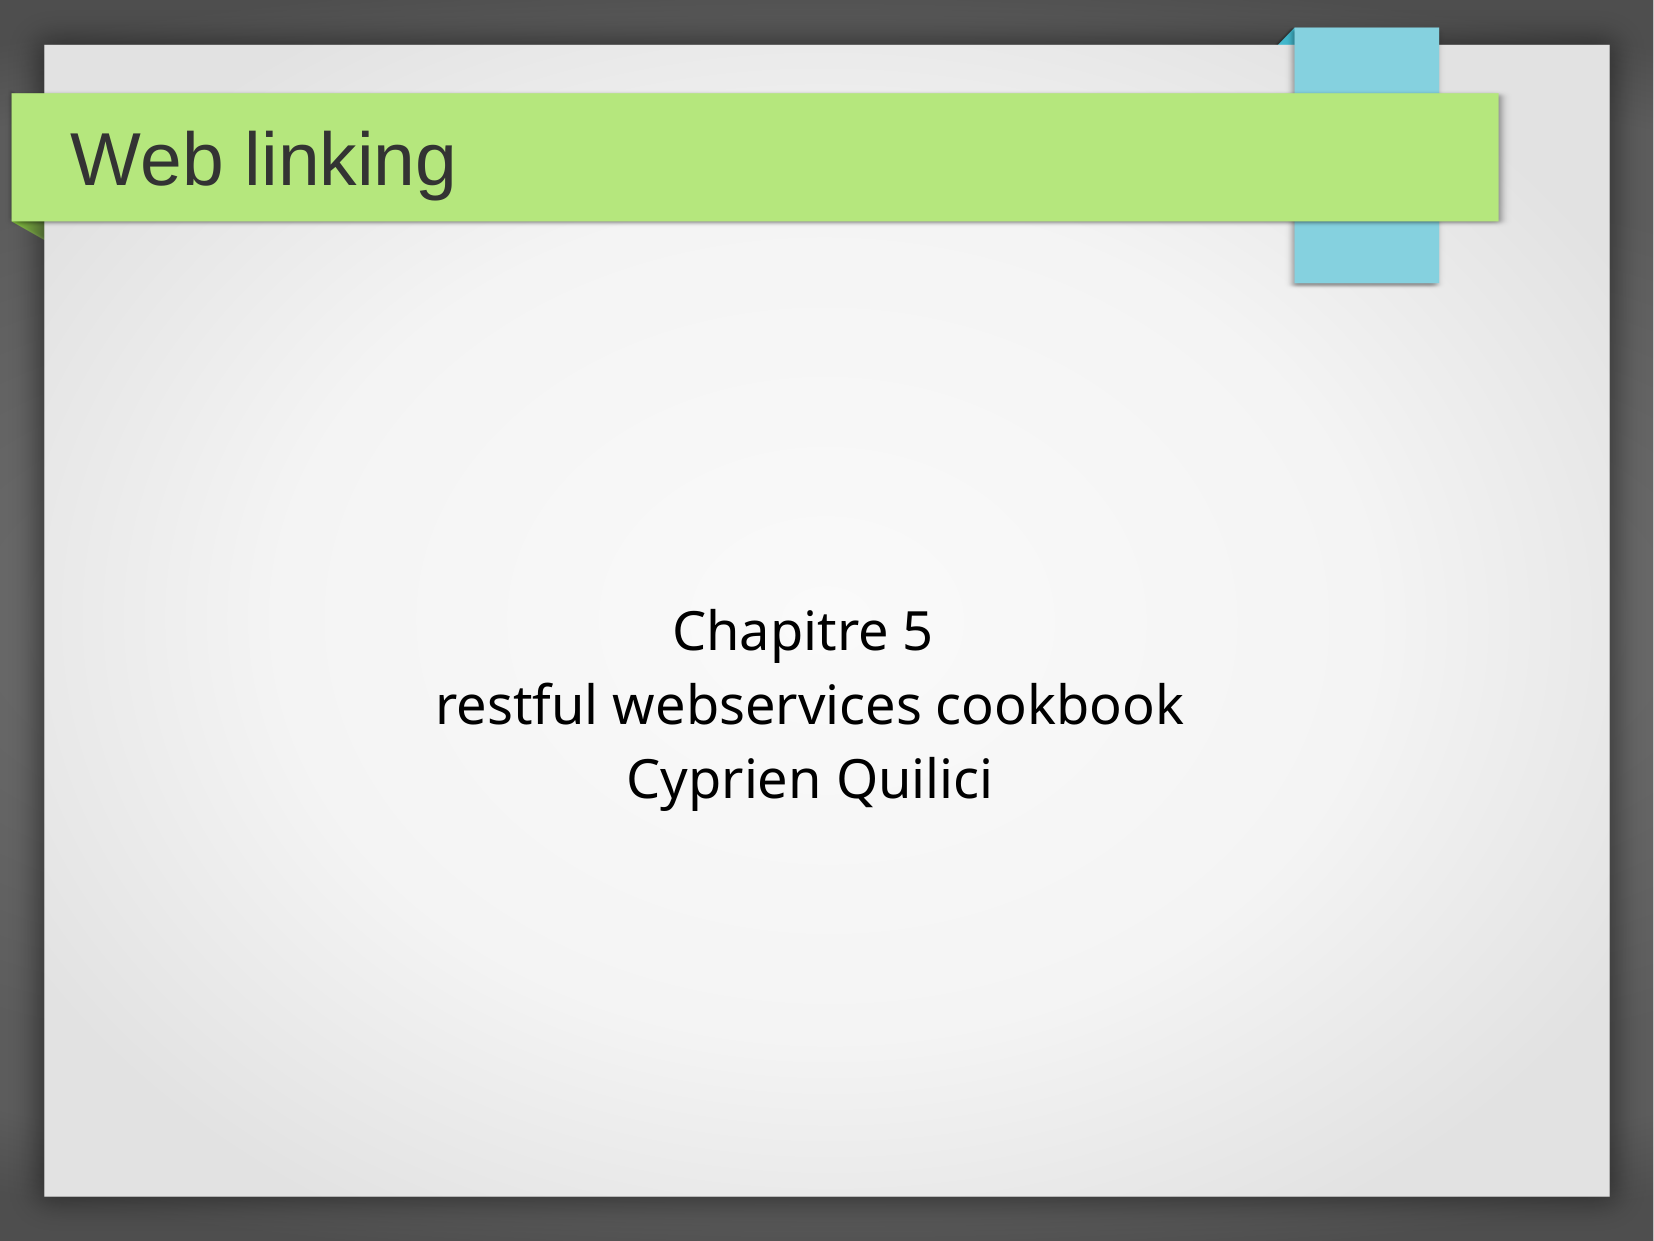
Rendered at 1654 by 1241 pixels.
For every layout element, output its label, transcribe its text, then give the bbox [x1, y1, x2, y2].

subtitle Chapitre 5 restful webservices cookbook Cyprien Quilici [82, 343, 1538, 1063]
title Web linking [70, 106, 1229, 213]
picture [0, 0, 1654, 1241]
